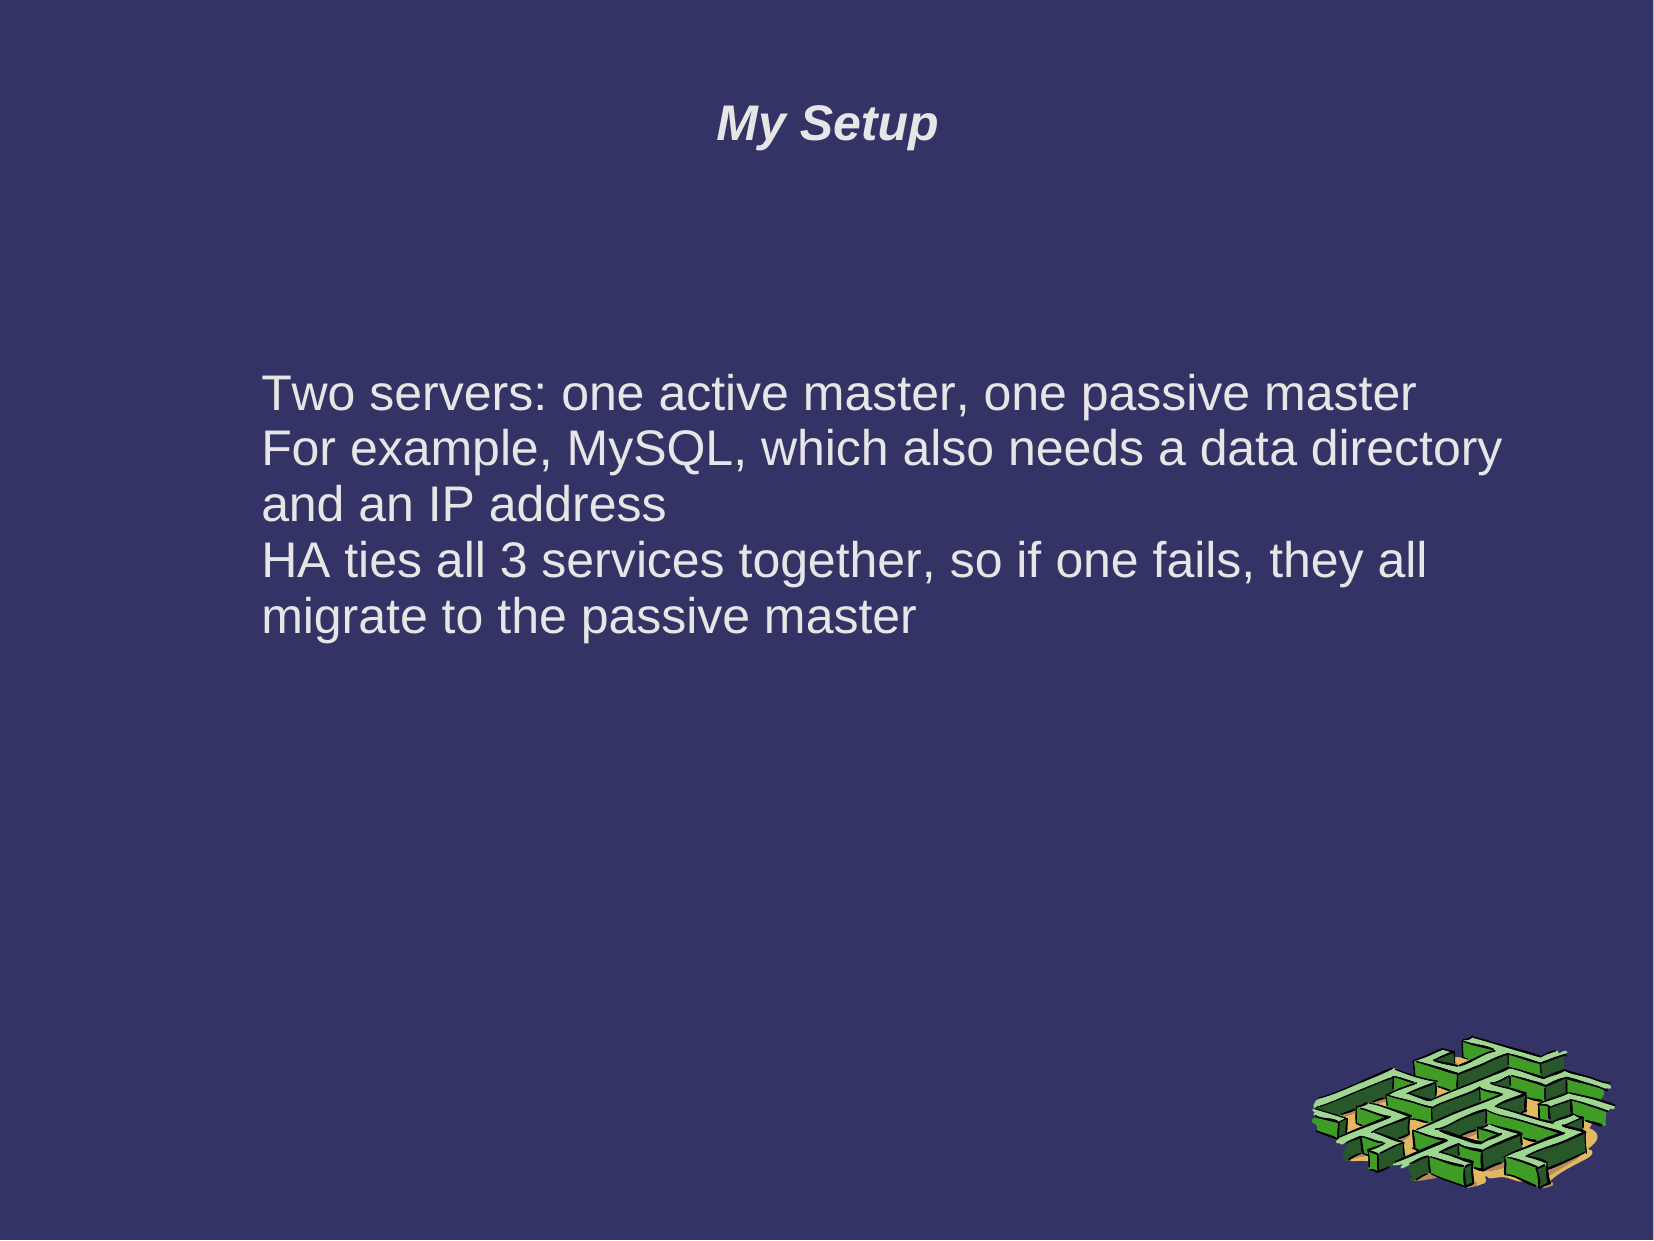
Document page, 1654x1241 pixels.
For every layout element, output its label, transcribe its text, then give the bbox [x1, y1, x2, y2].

list Two servers: one active master, one passive master For example, MySQL, which also needs a data directory and an IP address HA ties all 3 services together, so if one fails, they all migrate to the passive master [178, 364, 1570, 1085]
title My Setup [121, 19, 1534, 227]
